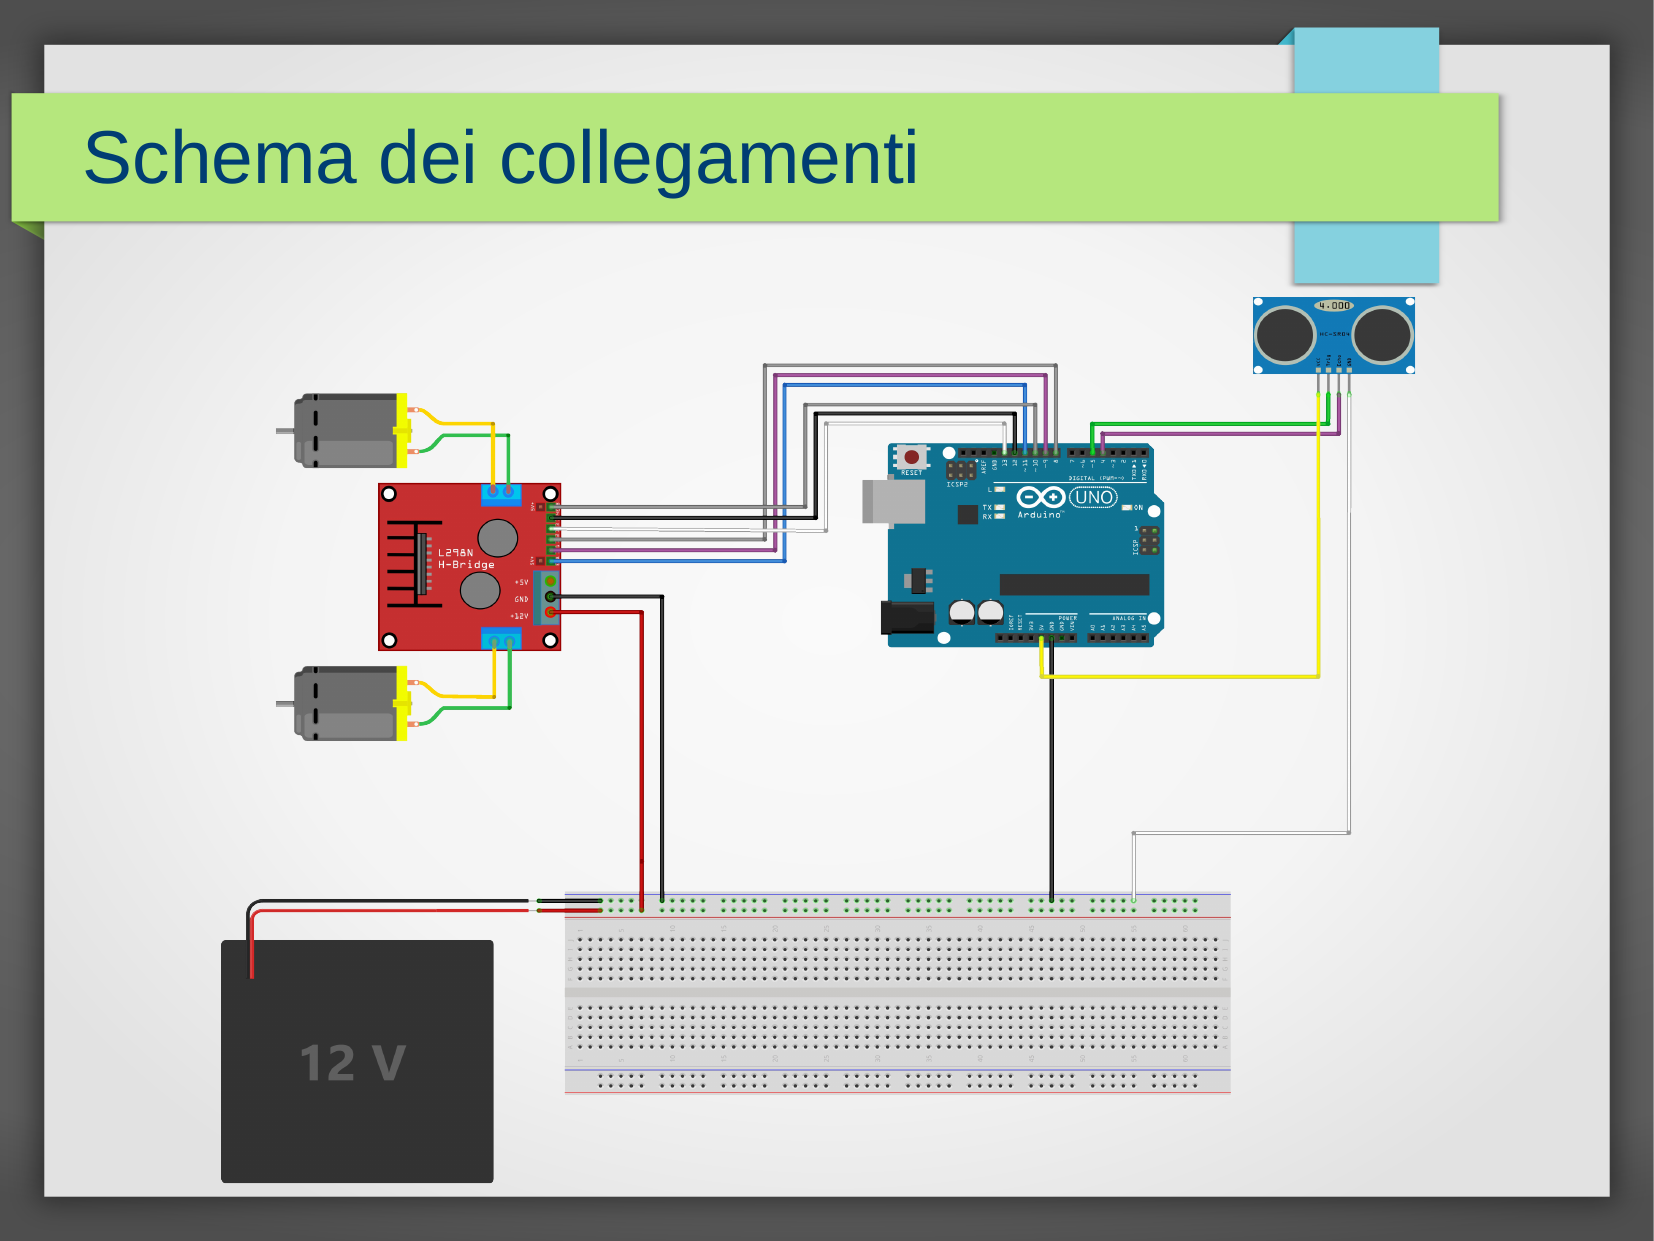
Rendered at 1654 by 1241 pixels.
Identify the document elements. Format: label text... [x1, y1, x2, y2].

title Schema dei collegamenti [82, 94, 1264, 213]
picture [221, 297, 1416, 1208]
